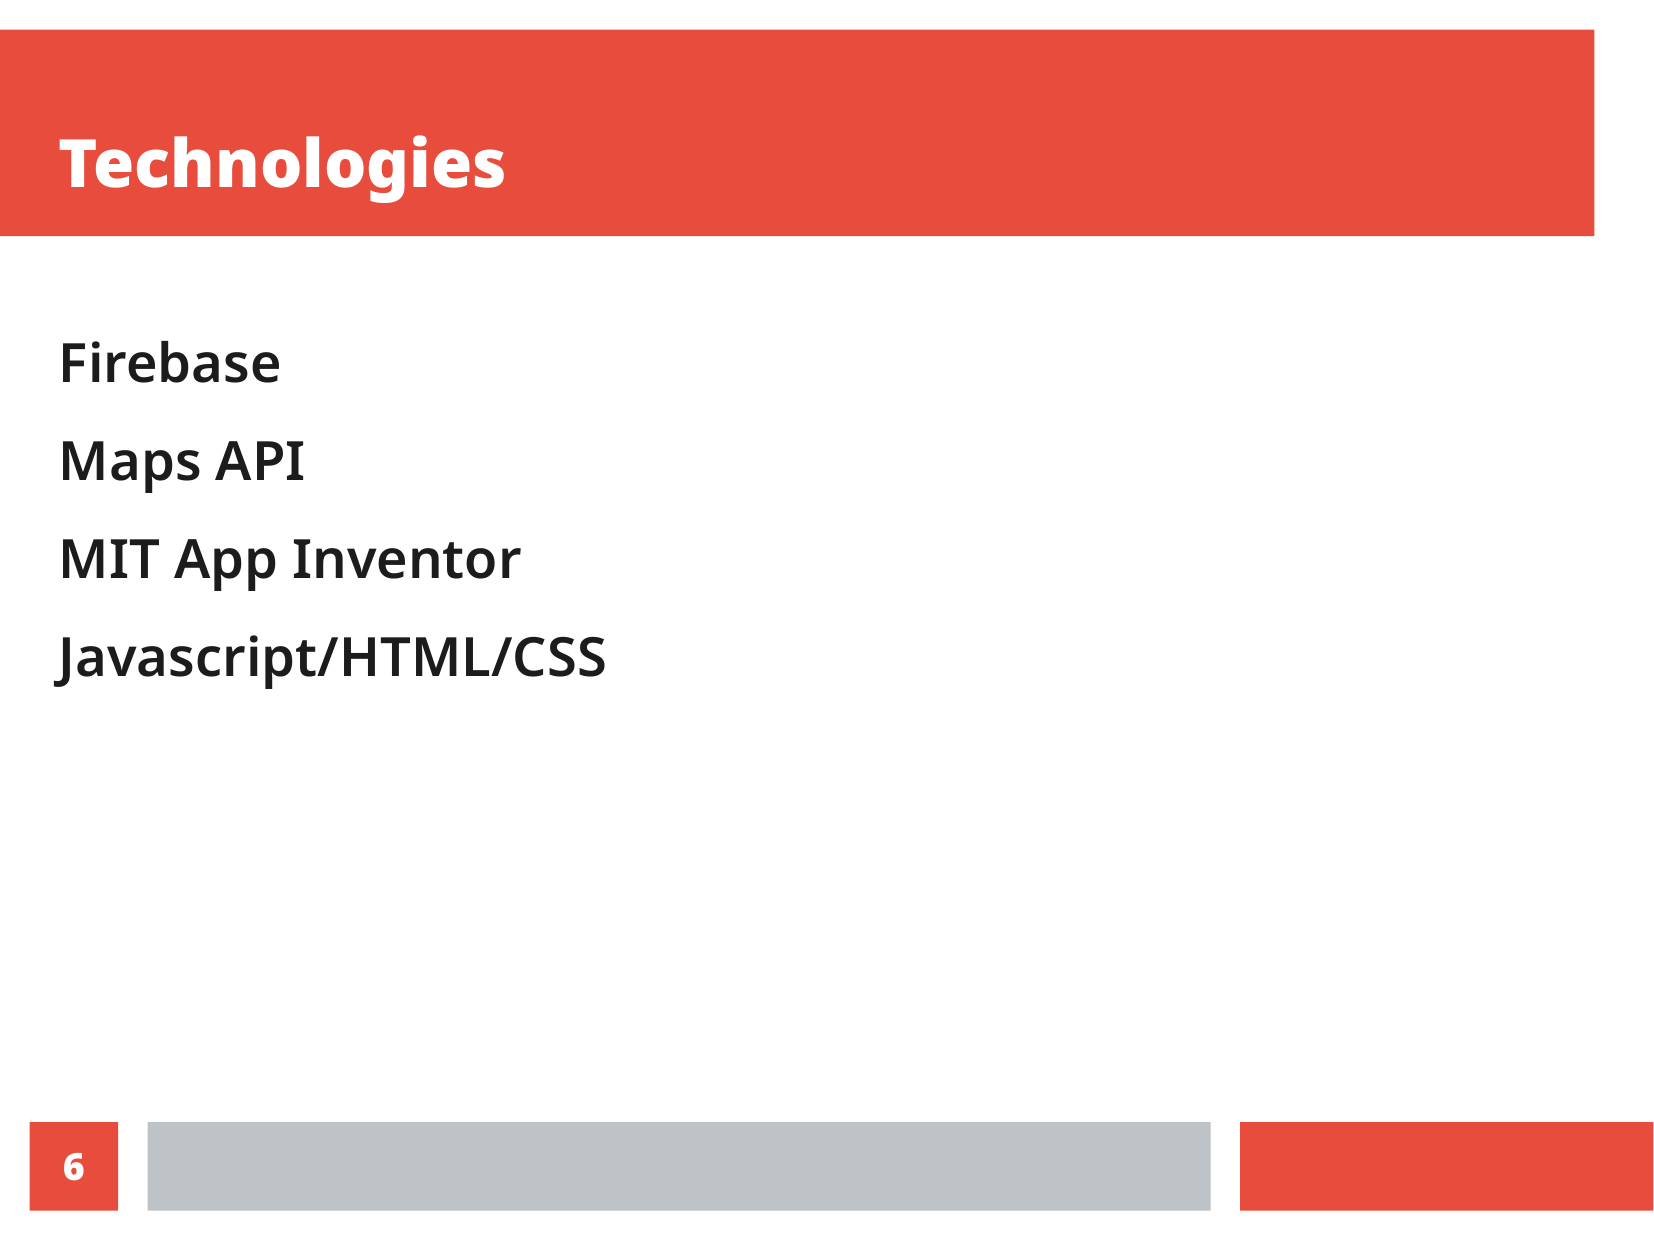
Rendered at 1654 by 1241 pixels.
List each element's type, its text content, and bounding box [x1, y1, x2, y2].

title Technologies [59, 59, 1595, 207]
list Firebase Maps API MIT App Inventor Javascript/HTML/CSS [59, 324, 1565, 1093]
